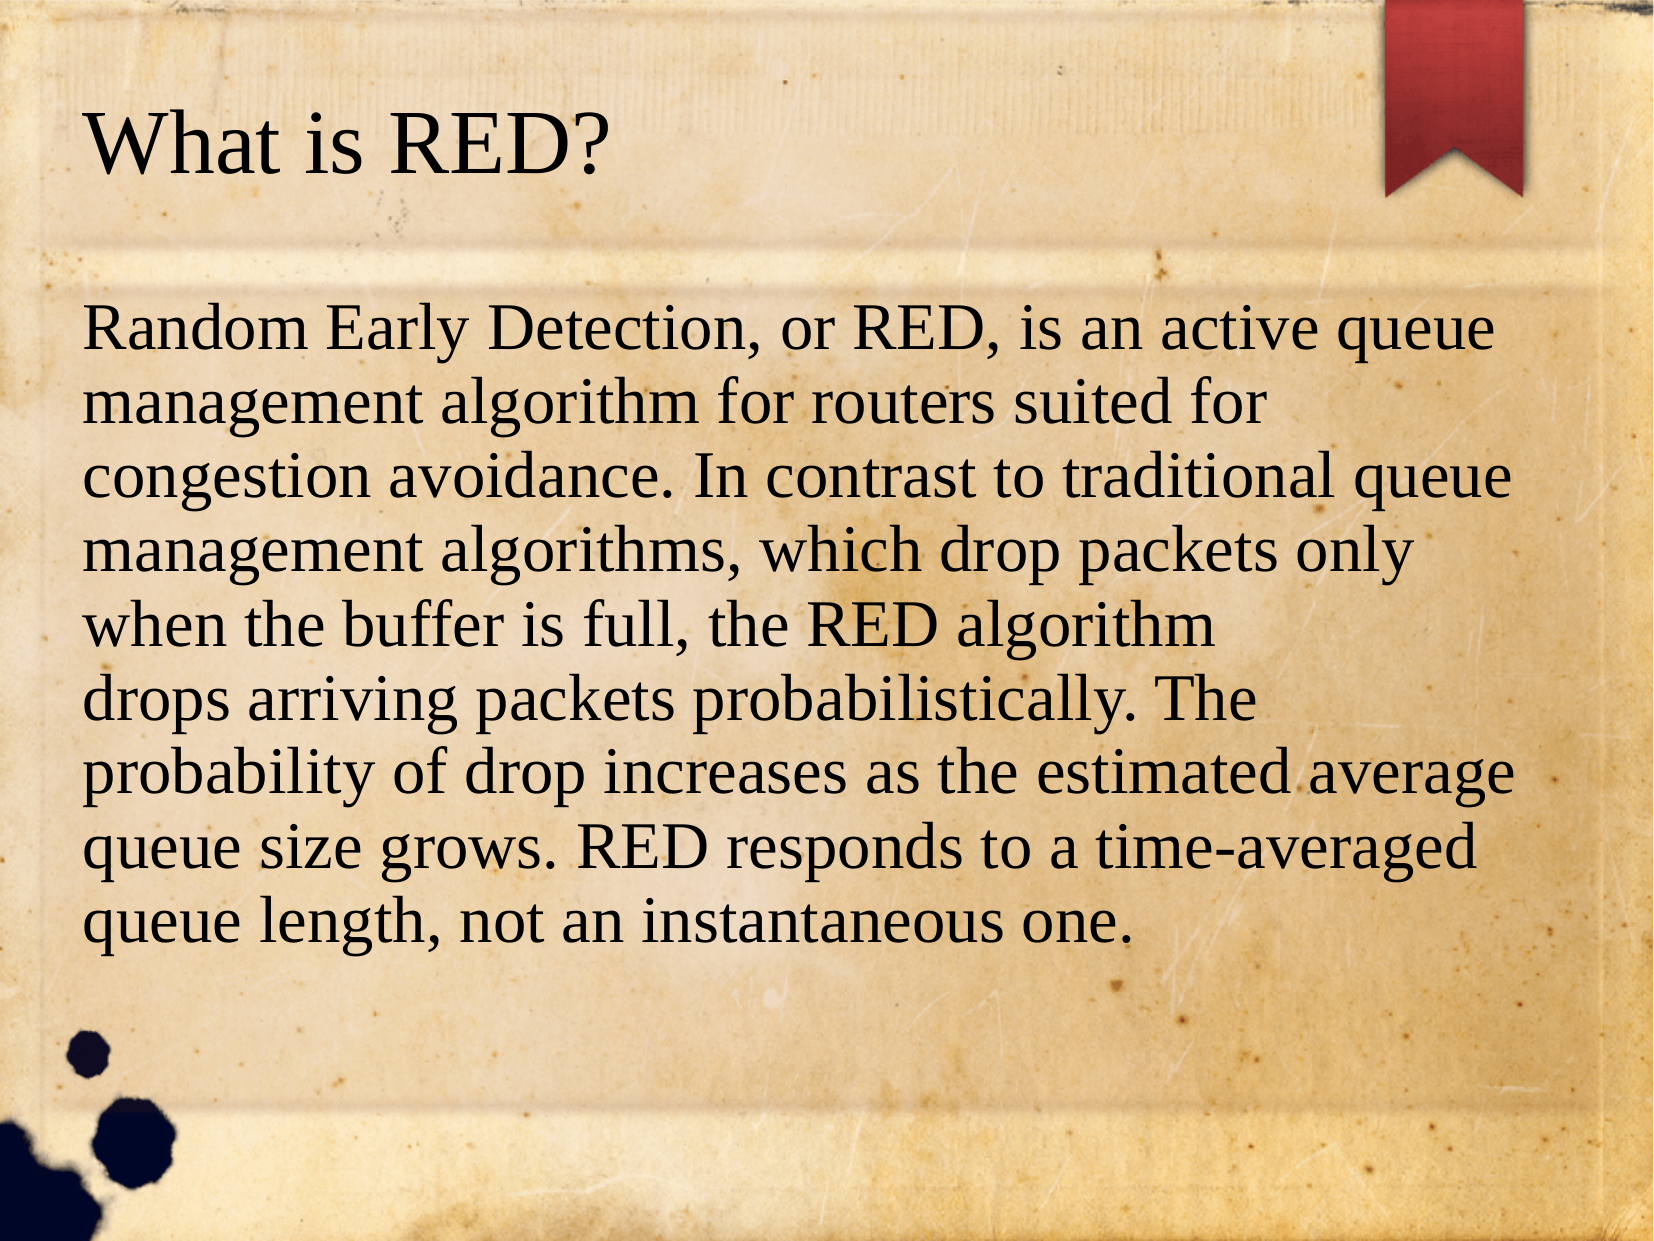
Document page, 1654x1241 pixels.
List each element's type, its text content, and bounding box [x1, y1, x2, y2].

picture [0, 0, 1654, 1241]
title What is RED? [82, 92, 1347, 194]
list Random Early Detection, or RED, is an active queue management algorithm for routers suited for congestion avoidance. In contrast to traditional queue management algorithms, which drop packets only when the buffer is full, the RED algorithm drops arriving packets probabilistically. The probability of drop increases as the estimated average queue size grows. RED responds to a time-averaged queue length, not an instantaneous one. [82, 290, 1538, 1010]
